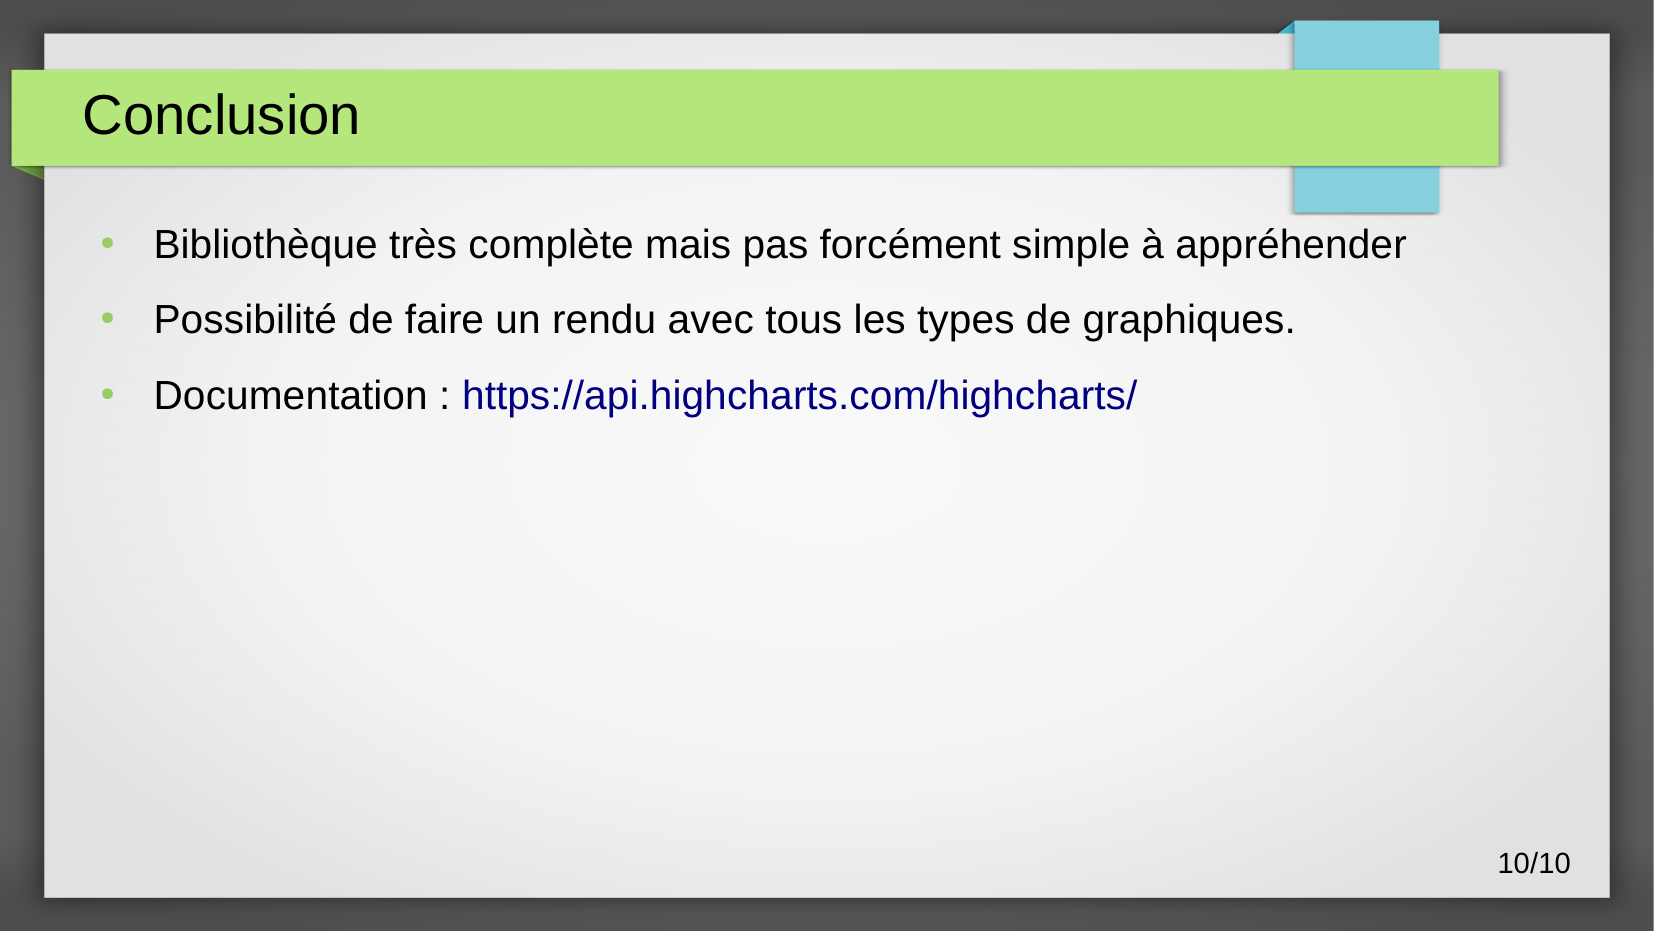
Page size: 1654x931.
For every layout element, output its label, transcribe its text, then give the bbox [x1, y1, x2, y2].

list Bibliothèque très complète mais pas forcément simple à appréhender Possibilité de faire un rendu avec tous les types de graphiques. Documentation : https://api.highcharts.com/highcharts/ [82, 221, 1571, 761]
title Conclusion [82, 70, 1264, 160]
picture [0, 0, 1654, 931]
